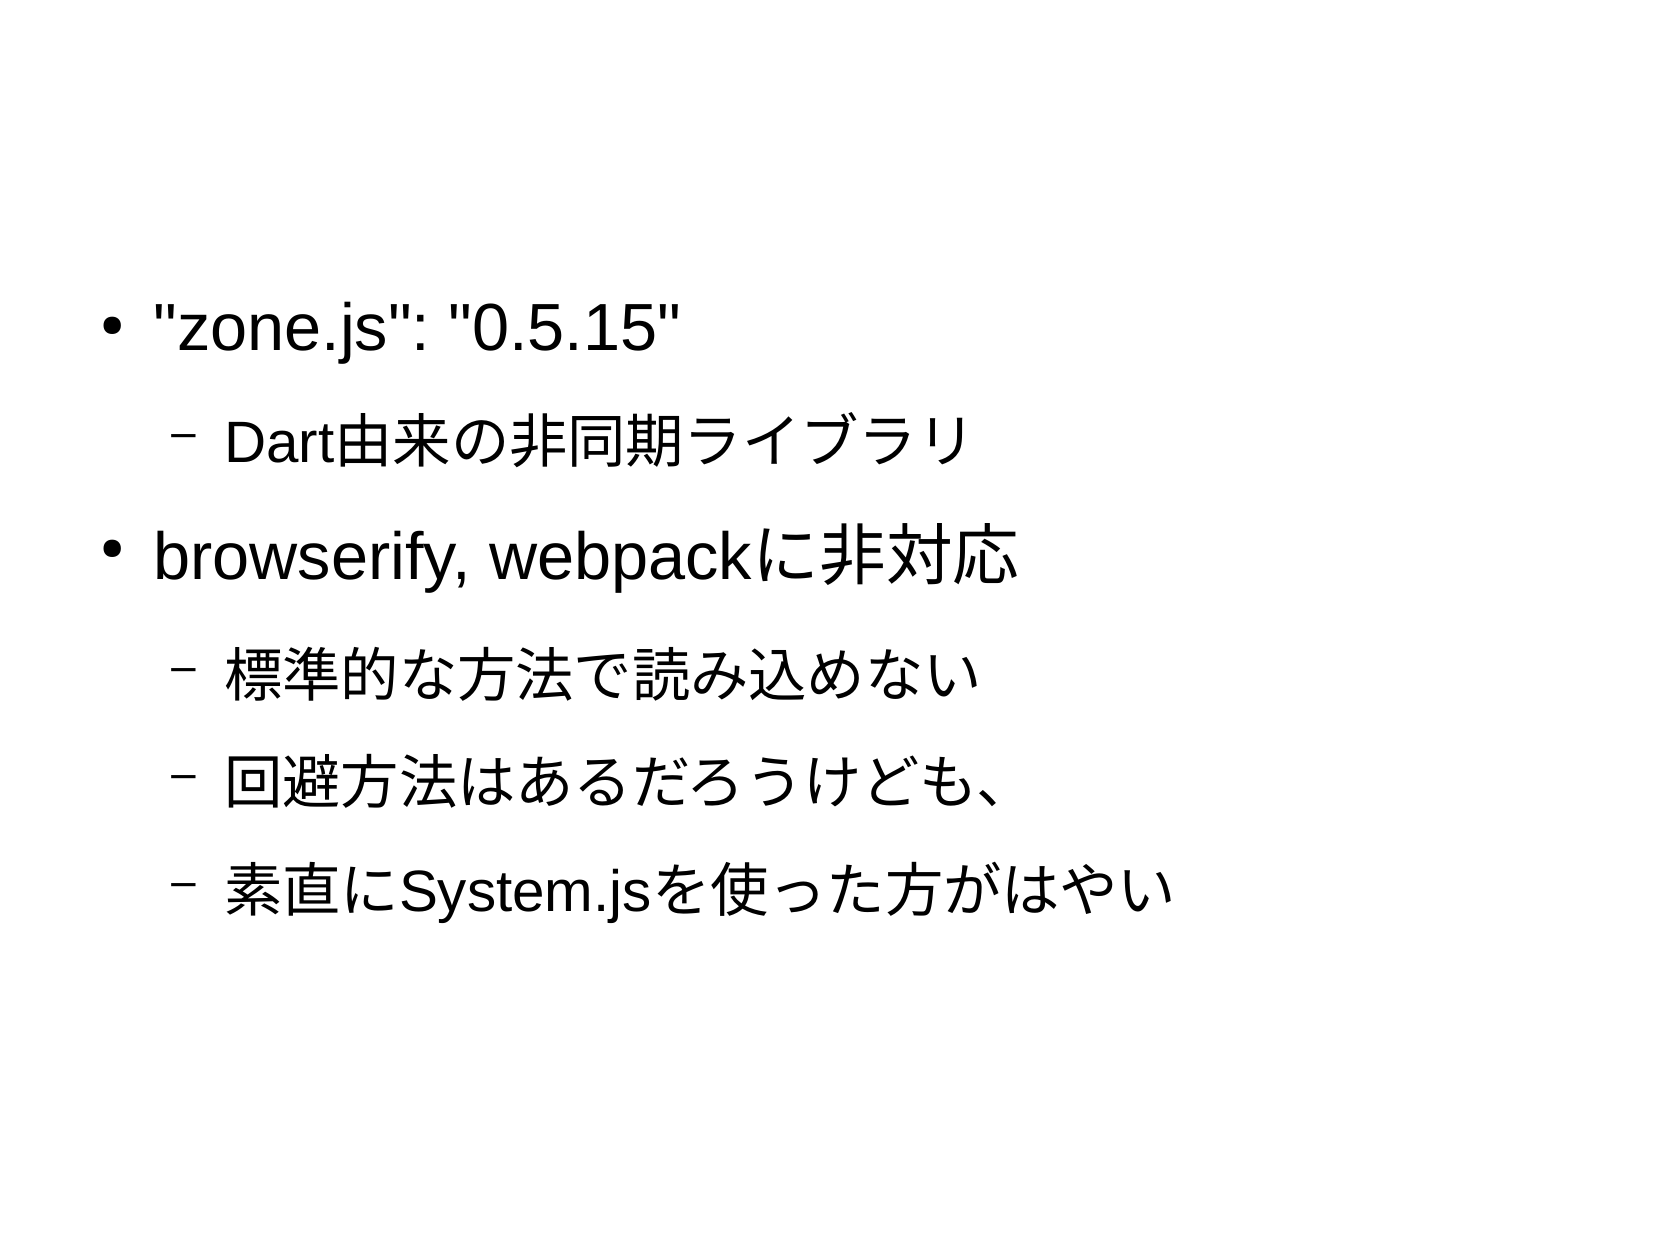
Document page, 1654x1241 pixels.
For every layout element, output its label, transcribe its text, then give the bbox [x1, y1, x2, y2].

list "zone.js": "0.5.15" Dart由来の非同期ライブラリ browserify, webpackに非対応 標準的な方法で読み込めない 回避方法はあるだろうけども、 素直にSystem.jsを使った方がはやい [82, 290, 1571, 1010]
